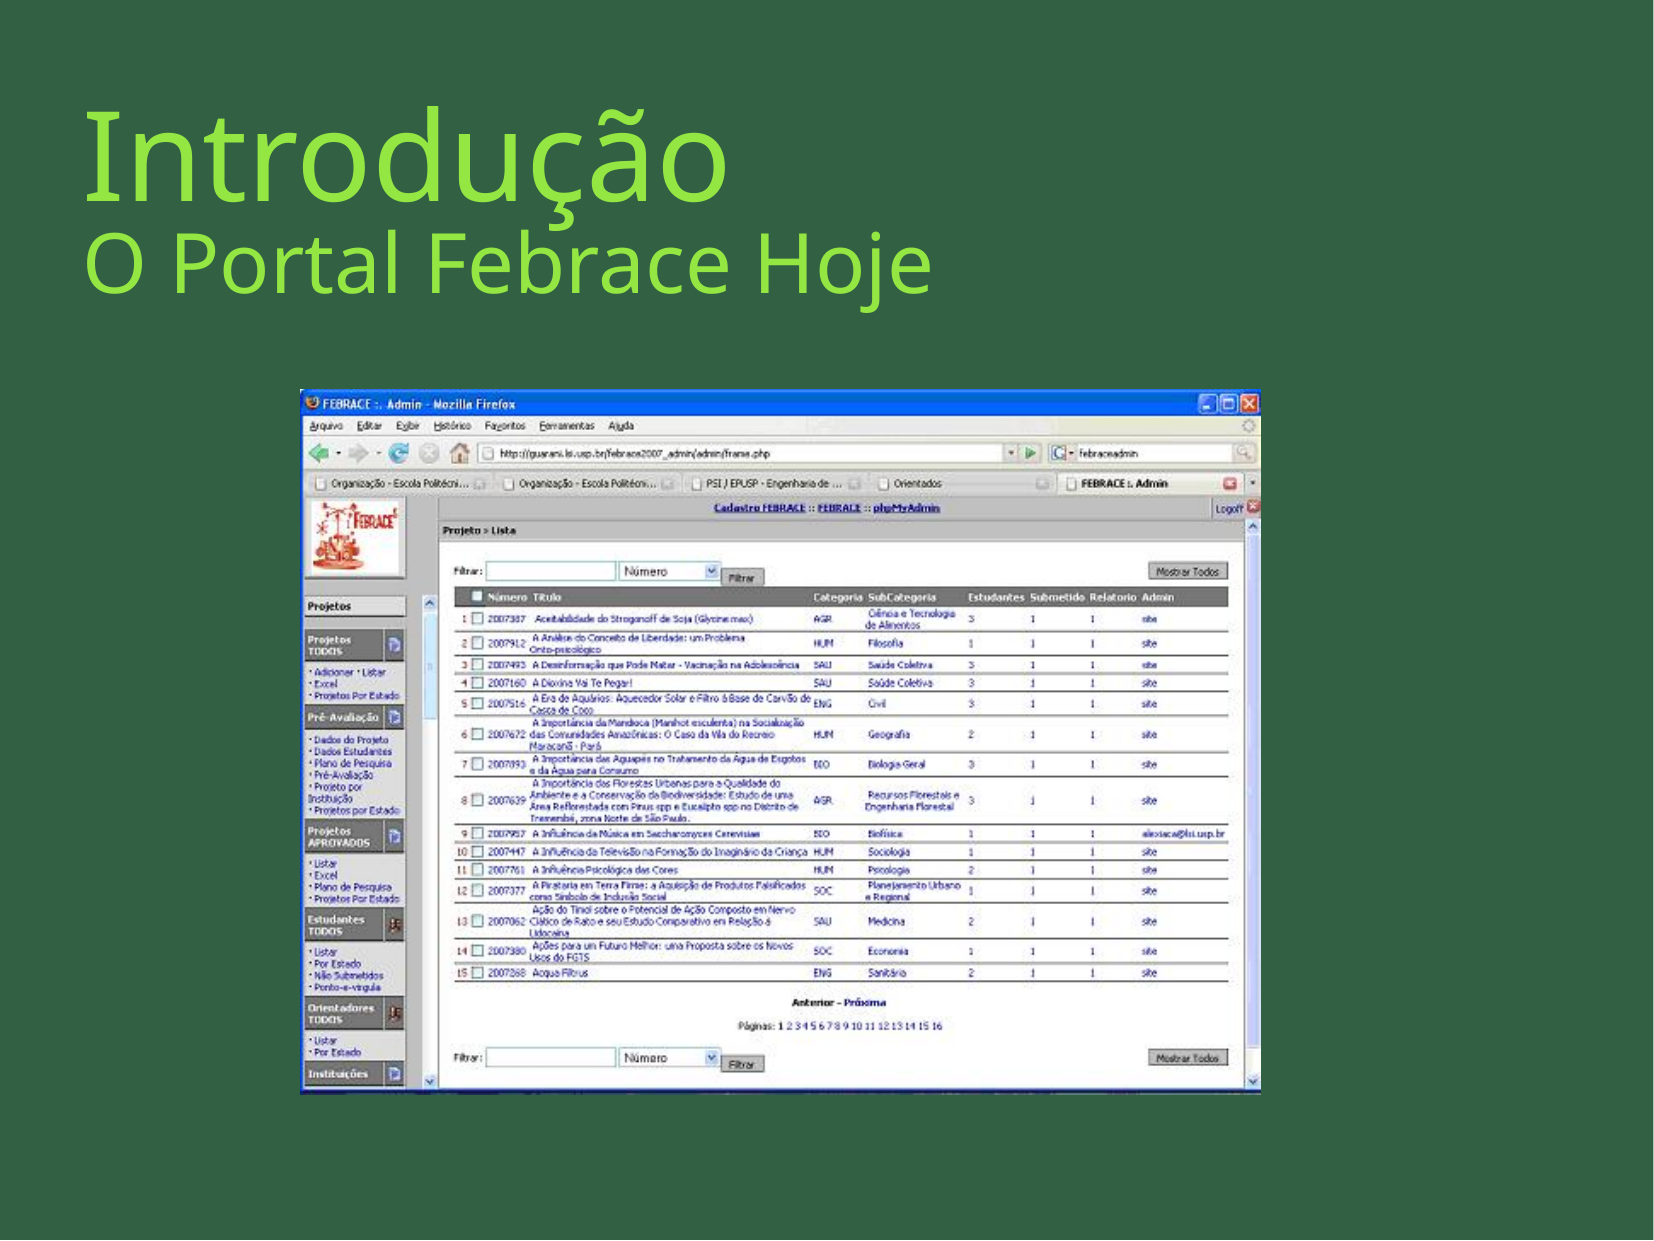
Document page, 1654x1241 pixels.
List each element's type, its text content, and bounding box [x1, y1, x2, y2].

title Introdução [82, 49, 1571, 183]
title O Portal Febrace Hoje [82, 183, 1572, 340]
picture [300, 389, 1261, 1096]
